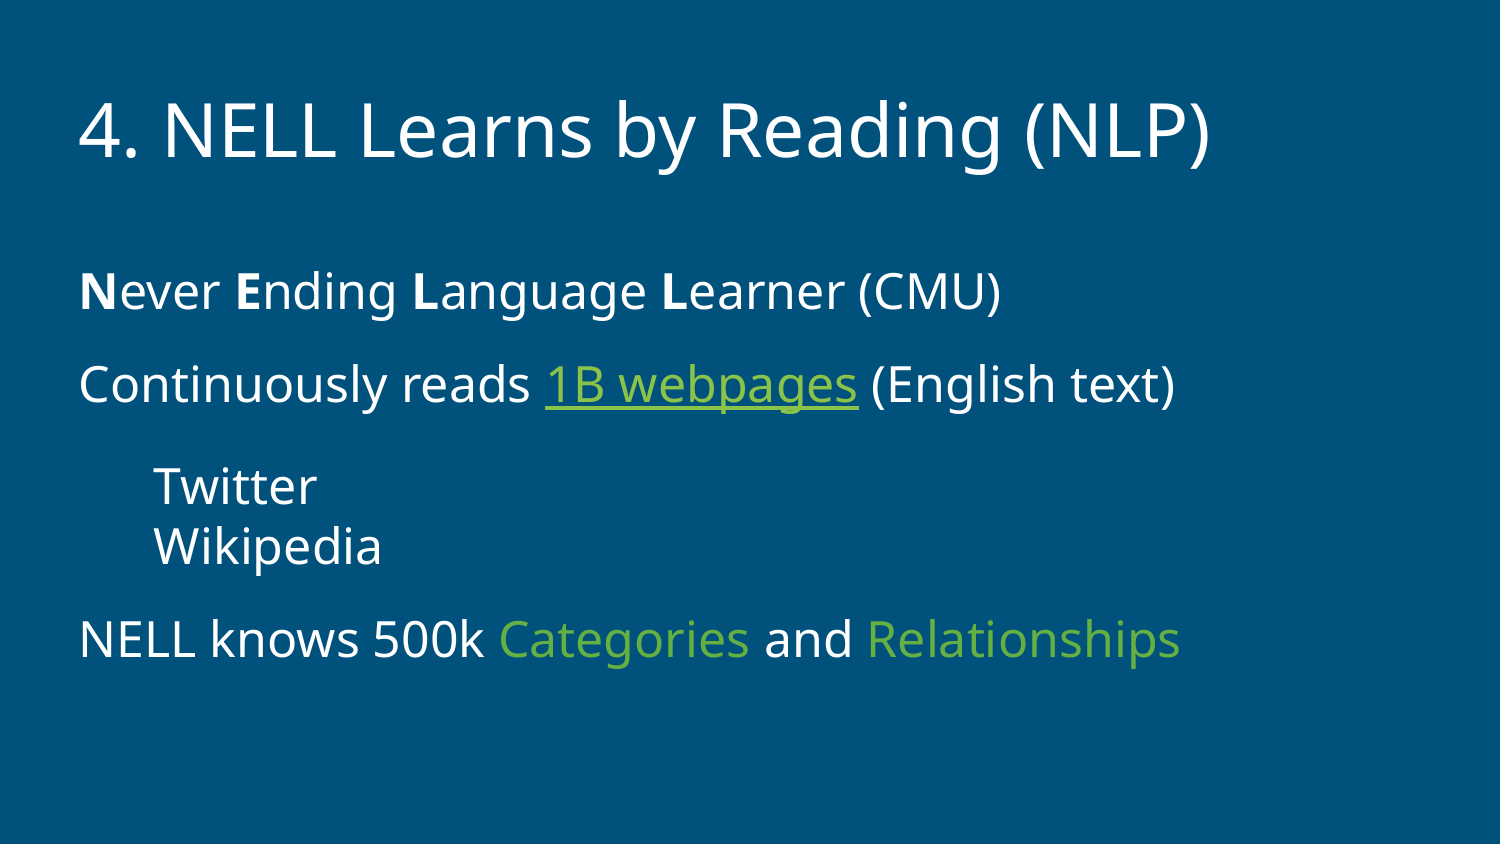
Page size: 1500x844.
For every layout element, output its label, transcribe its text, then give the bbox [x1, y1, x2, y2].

list Never Ending Language Learner (CMU) Continuously reads 1B webpages (English text) Twitter Wikipedia NELL knows 500k Categories and Relationships [63, 244, 1437, 750]
title 4. NELL Learns by Reading (NLP) [63, 75, 1437, 188]
